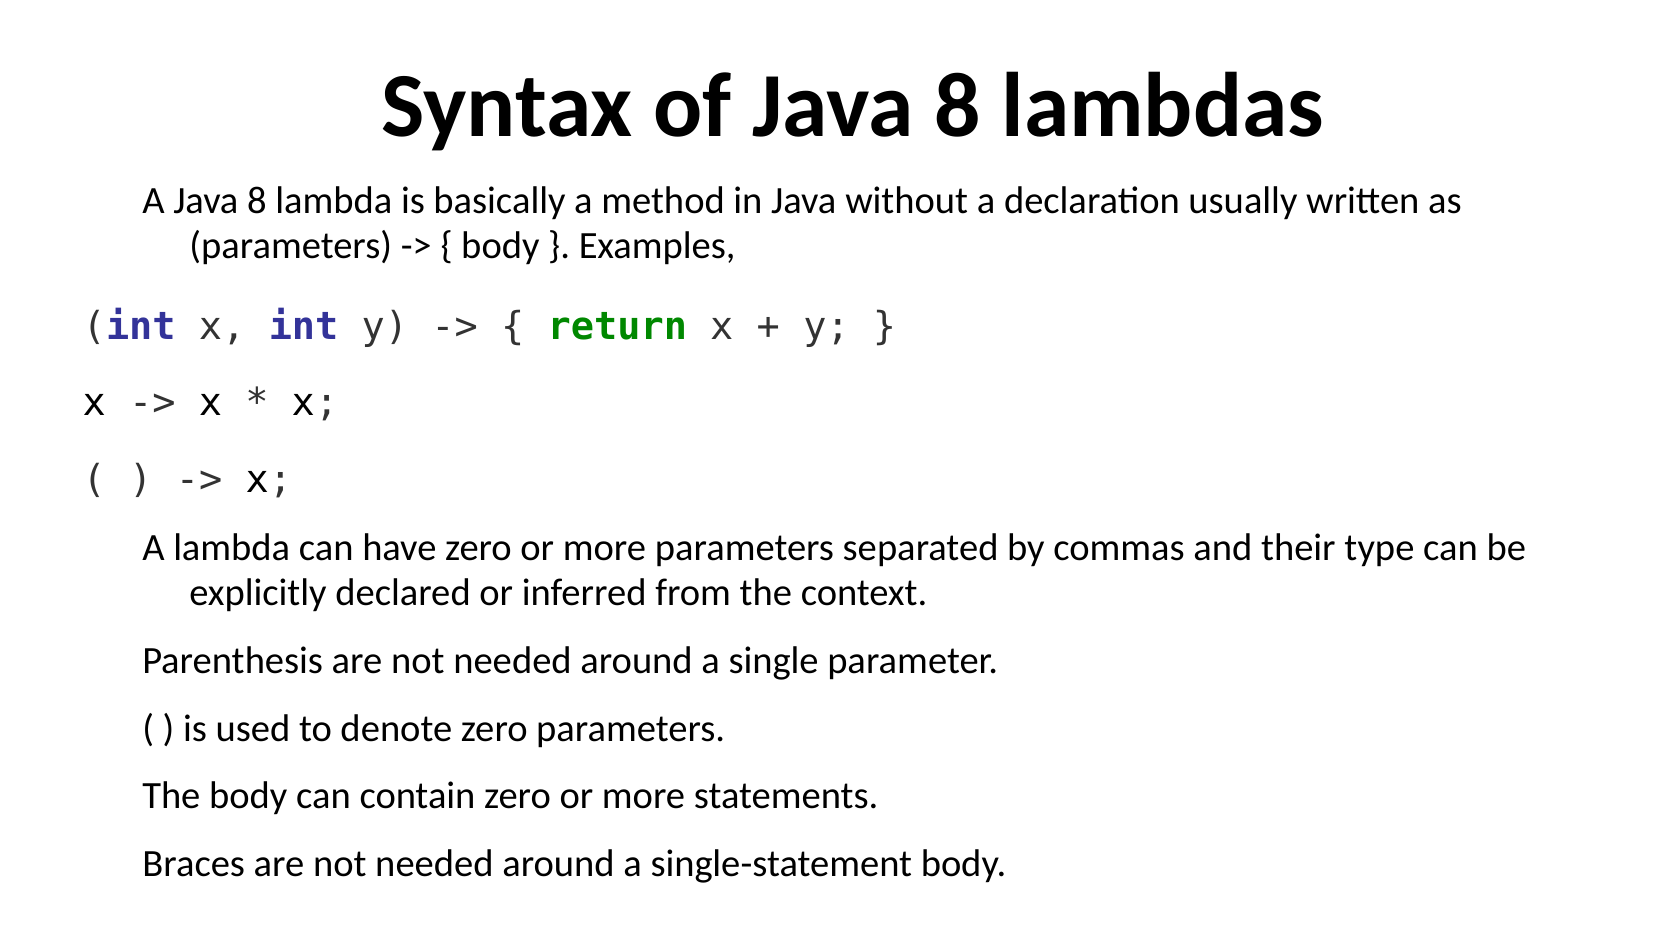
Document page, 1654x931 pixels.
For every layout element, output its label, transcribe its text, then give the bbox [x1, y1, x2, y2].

title Syntax of Java 8 lambdas [82, 36, 1571, 146]
list A Java 8 lambda is basically a method in Java without a declaration usually written as (parameters) -> { body }. Examples, (int x, int y) -> { return x + y; } x -> x * x; ( ) -> x; A lambda can have zero or more parameters separated by commas and their type can be explicitly declared or inferred from the context. Parenthesis are not needed around a single parameter. ( ) is used to denote zero parameters. The body can contain zero or more statements. Braces are not needed around a single-statement body. [82, 175, 1538, 889]
